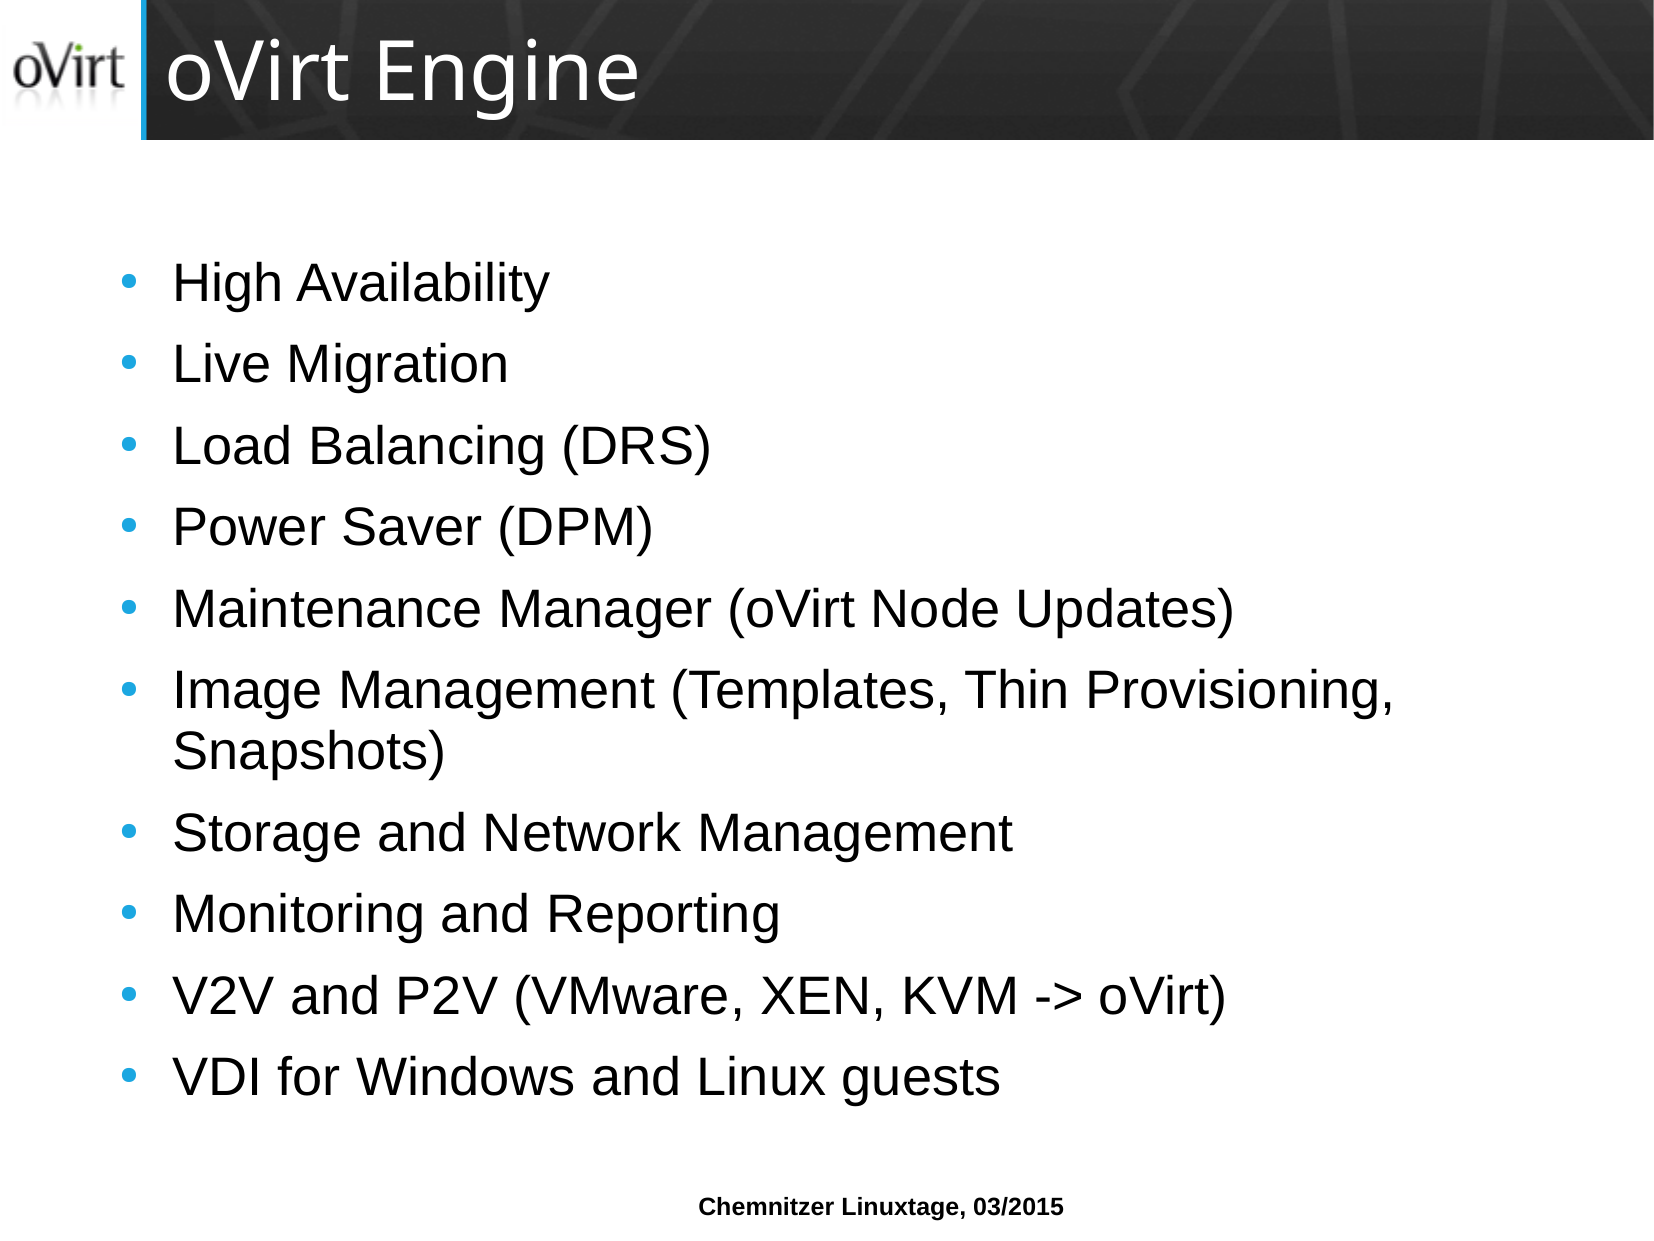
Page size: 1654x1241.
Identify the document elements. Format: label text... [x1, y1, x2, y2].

title oVirt Engine [164, 18, 1653, 119]
picture [0, 0, 1654, 140]
text_box High Availability Live Migration Load Balancing (DRS) Power Saver (DPM) Maintenance Manager (oVirt Node Updates) Image Management (Templates, Thin Provisioning, Snapshots) Storage and Network Management Monitoring and Reporting V2V and P2V (VMware, XEN, KVM -> oVirt) VDI for Windows and Linux guests [86, 244, 1576, 1126]
